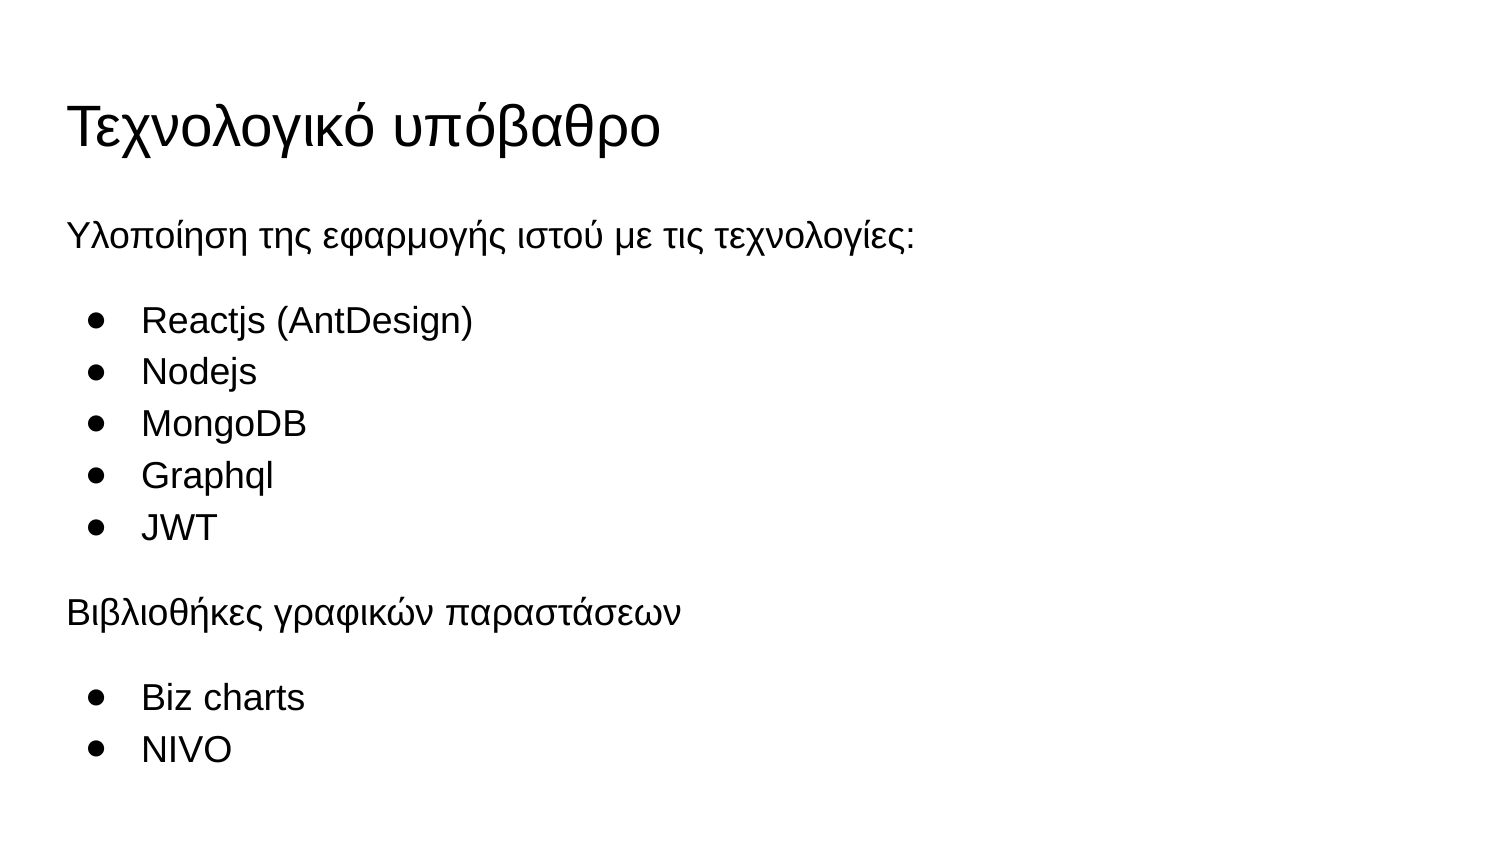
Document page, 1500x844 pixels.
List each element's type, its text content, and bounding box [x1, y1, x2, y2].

list Υλοποίηση της εφαρμογής ιστού με τις τεχνολογίες: Reactjs (AntDesign) Nodejs MongoDB Graphql JWT Βιβλιοθήκες γραφικών παραστάσεων Biz charts NIVO [51, 189, 1449, 783]
title Τεχνολογικό υπόβαθρο [51, 72, 1449, 167]
